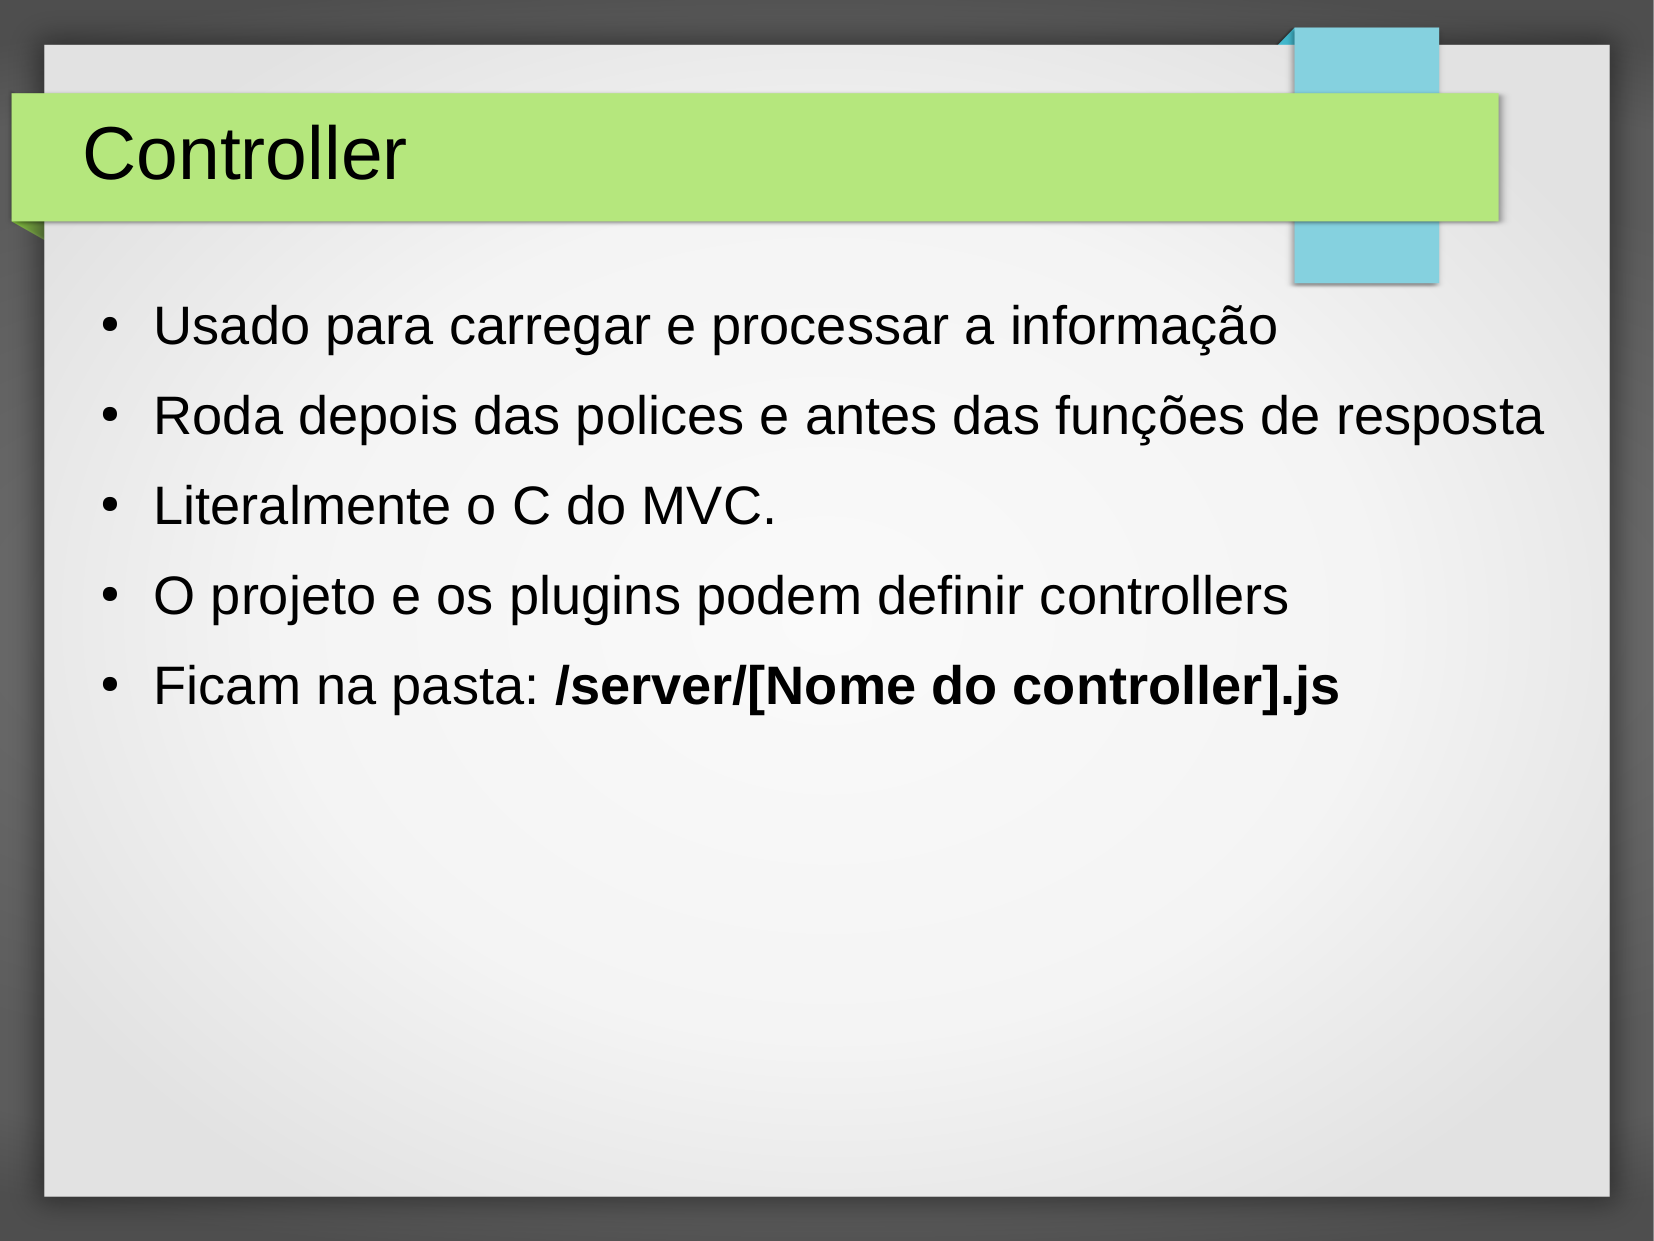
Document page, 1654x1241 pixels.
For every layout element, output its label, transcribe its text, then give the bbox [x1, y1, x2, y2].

picture [0, 0, 1654, 1241]
list Usado para carregar e processar a informação Roda depois das polices e antes das funções de resposta Literalmente o C do MVC. O projeto e os plugins podem definir controllers Ficam na pasta: /server/[Nome do controller].js [82, 295, 1571, 1015]
title Controller [82, 94, 1264, 213]
